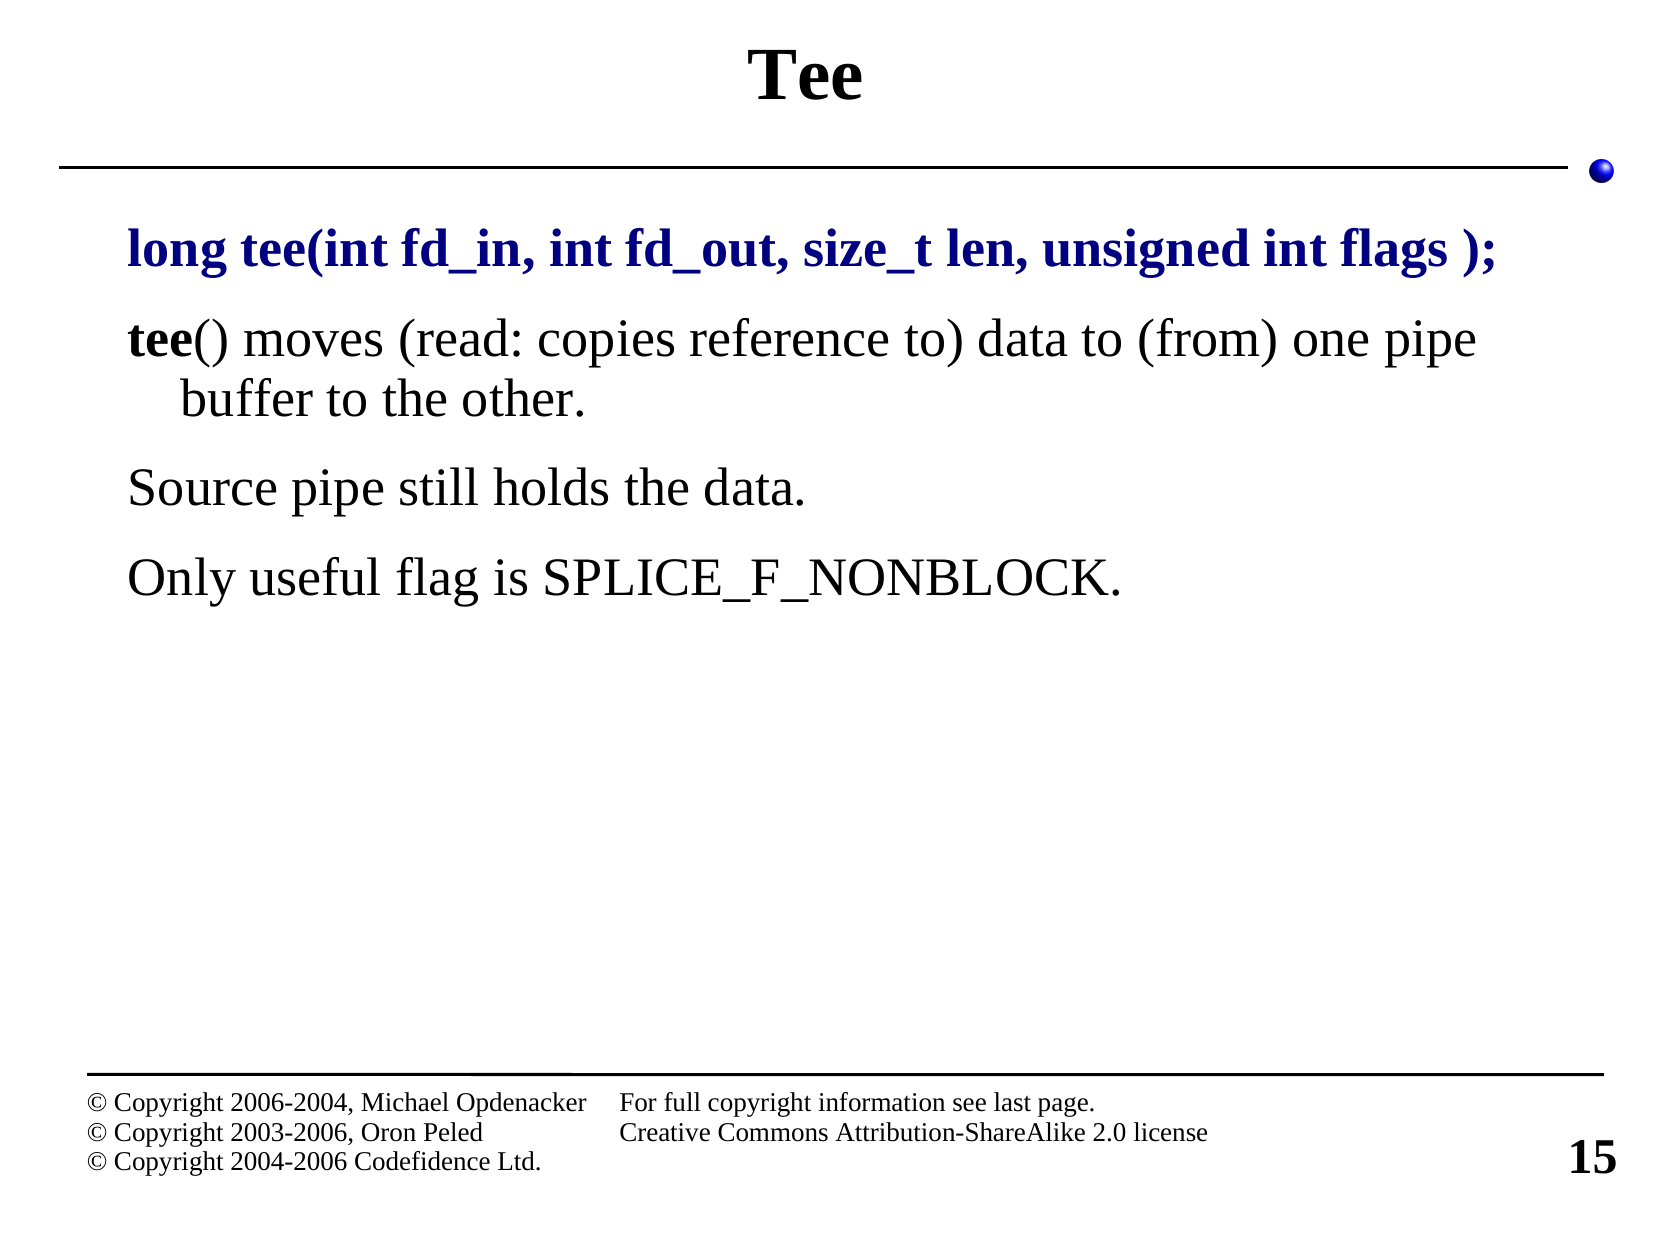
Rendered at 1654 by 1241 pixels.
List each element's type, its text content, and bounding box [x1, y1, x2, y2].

title Tee [60, 18, 1551, 132]
list long tee(int fd_in, int fd_out, size_t len, unsigned int flags ); tee() moves (read: copies reference to) data to (from) one pipe buffer to the other. Source pipe still holds the data. Only useful flag is SPLICE_F_NONBLOCK. [109, 218, 1522, 1069]
